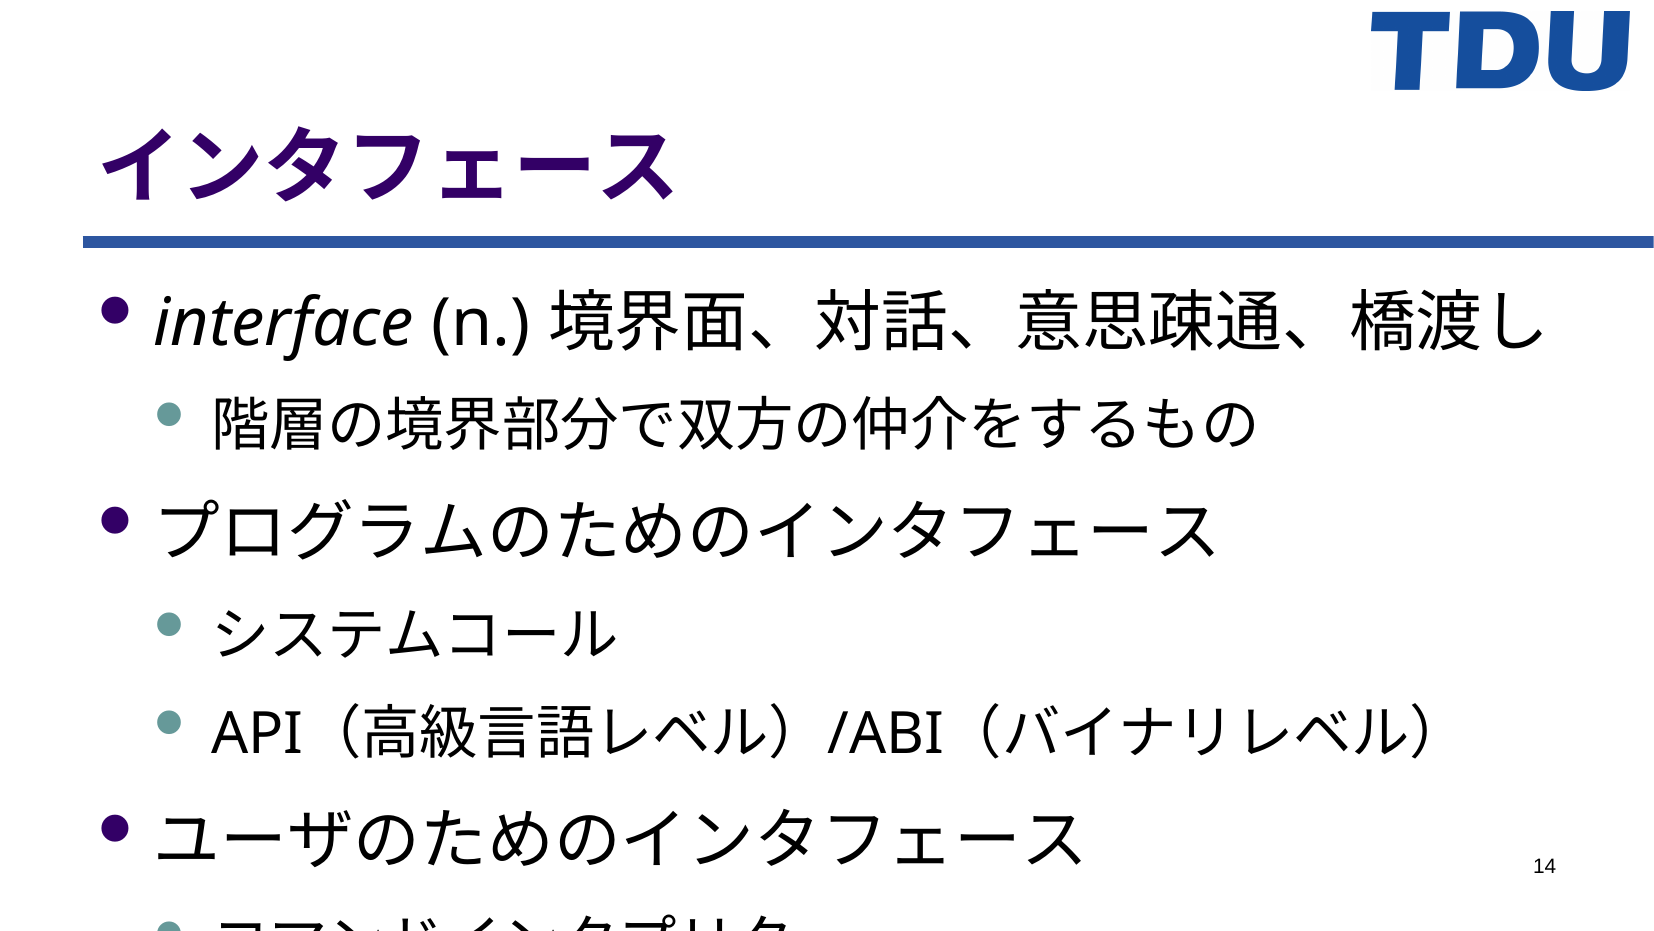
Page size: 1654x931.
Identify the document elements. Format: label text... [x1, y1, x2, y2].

picture [1371, 11, 1630, 91]
list interface (n.) 境界面、対話、意思疎通、橋渡し 階層の境界部分で双方の仲介をするもの プログラムのためのインタフェース システムコール API（高級言語レベル）/ABI（バイナリレベル） ユーザのためのインタフェース コマンドインタプリタ グラフィカル・インタフェース [82, 259, 1571, 904]
title インタフェース [82, 51, 1571, 228]
